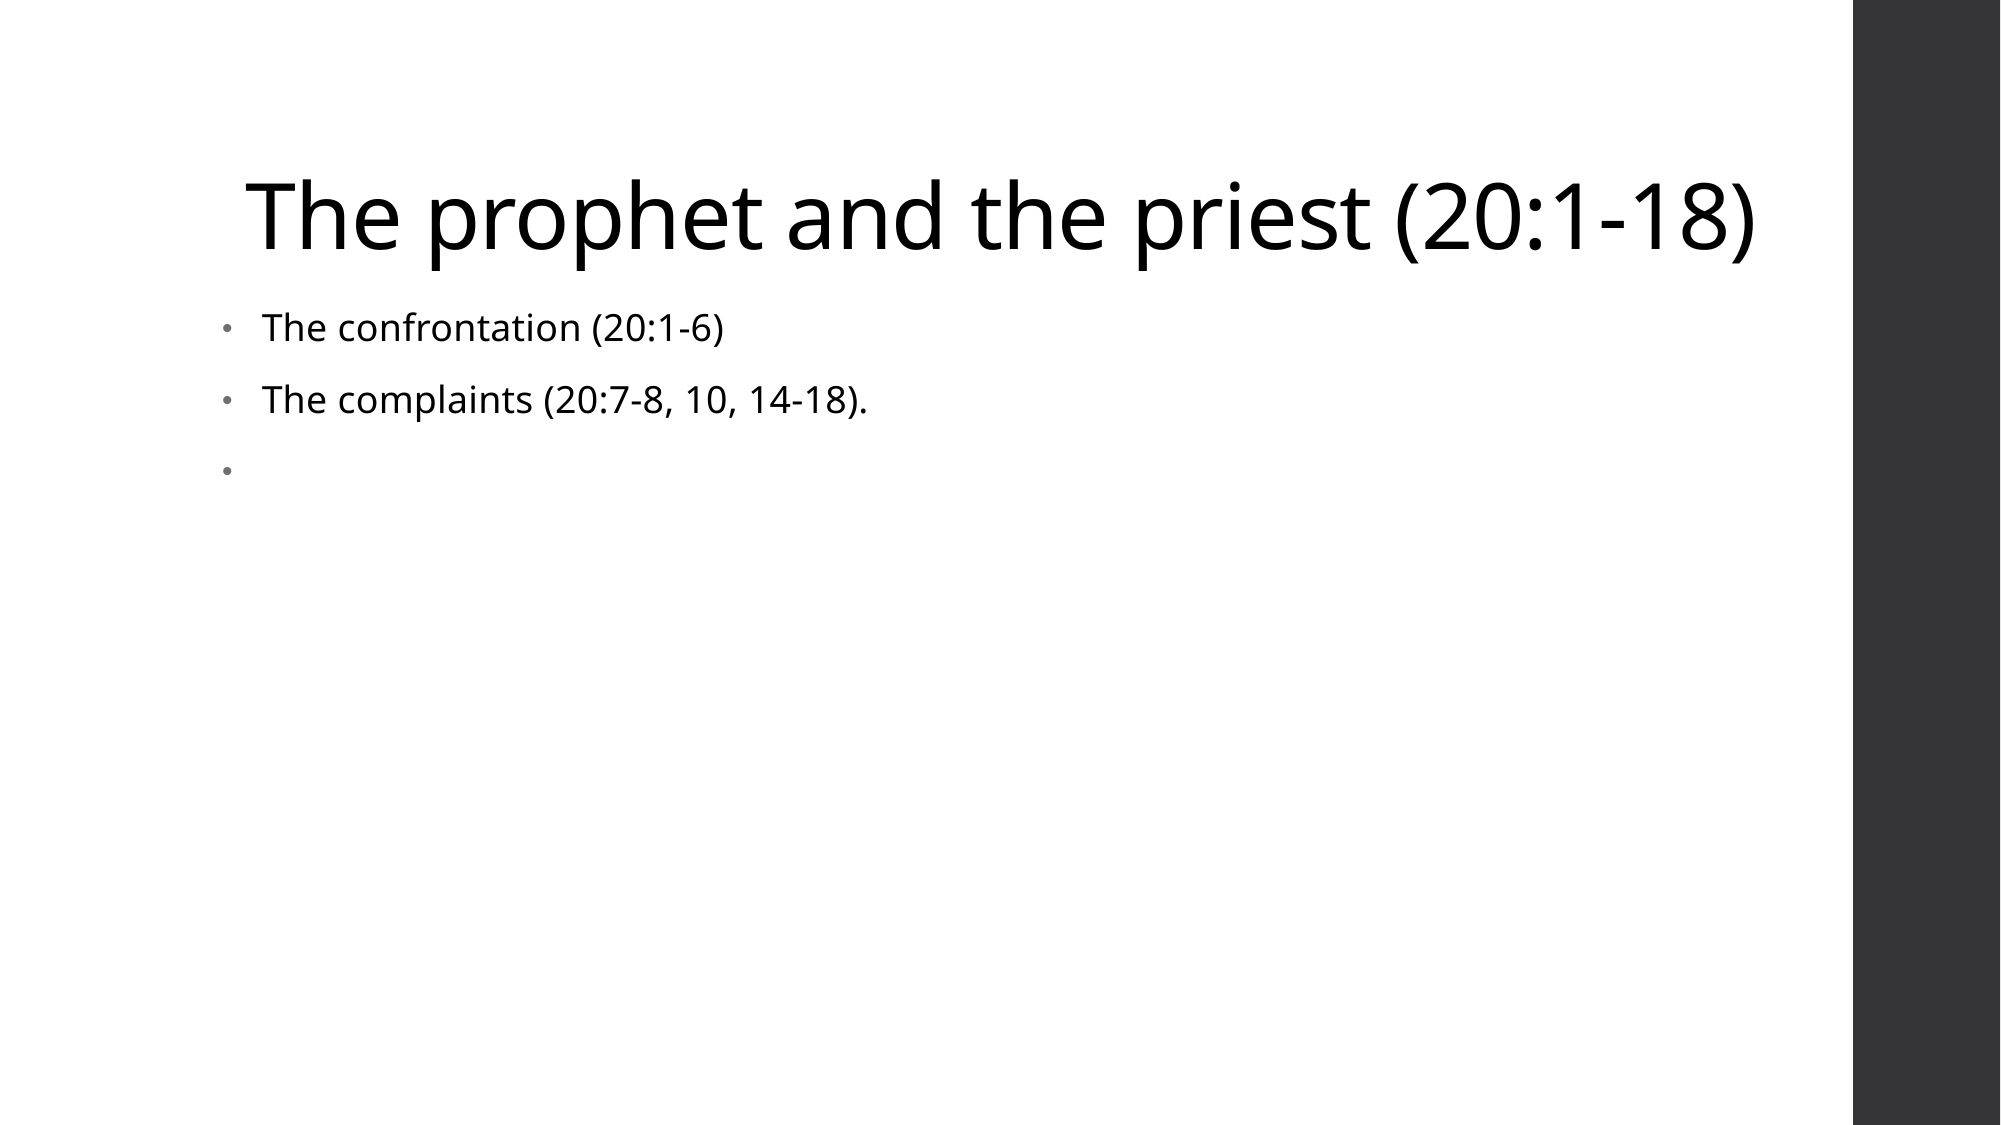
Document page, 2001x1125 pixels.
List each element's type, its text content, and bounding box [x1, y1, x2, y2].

list The confrontation (20:1-6) The complaints (20:7-8, 10, 14-18). [206, 299, 1617, 1014]
title The prophet and the priest (20:1-18) [206, 60, 1797, 278]
